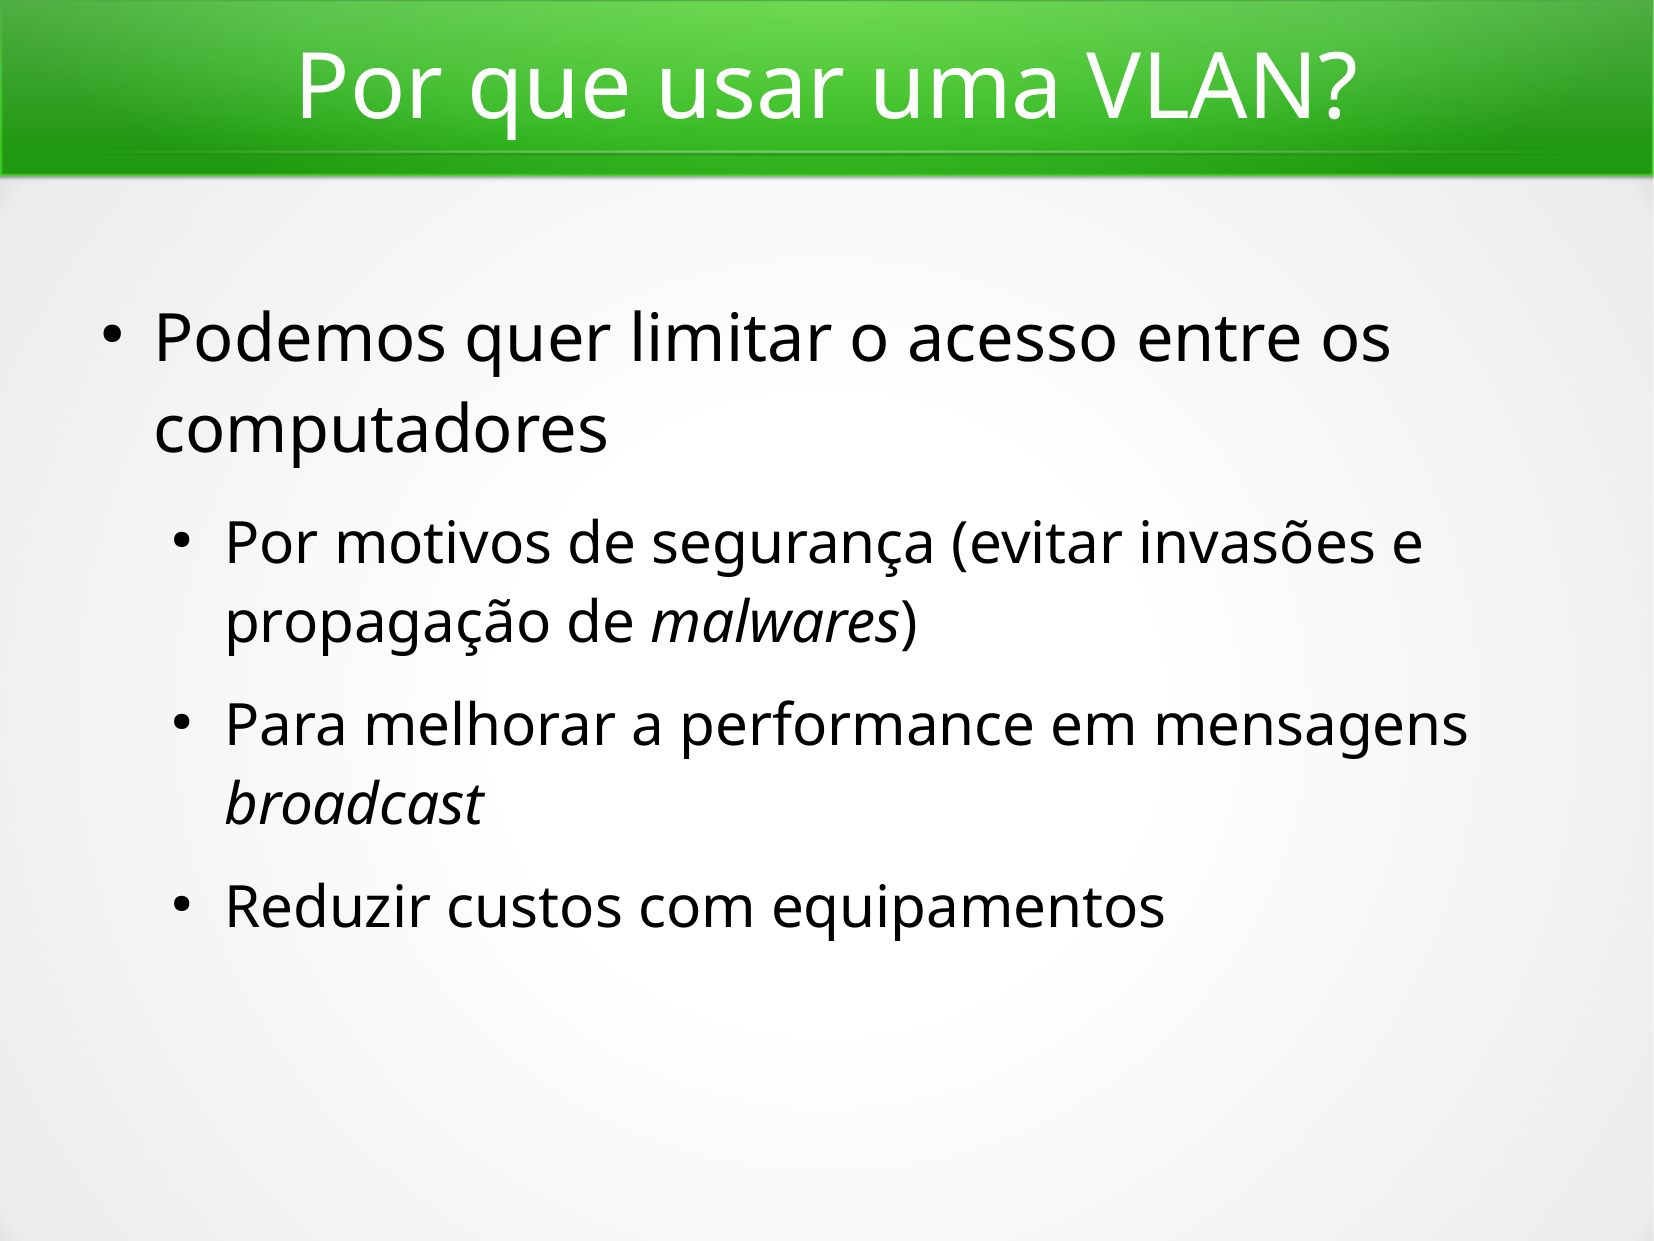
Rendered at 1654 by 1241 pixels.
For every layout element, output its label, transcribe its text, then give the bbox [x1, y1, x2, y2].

picture [0, 0, 1654, 1241]
title Por que usar uma VLAN? [82, 11, 1571, 154]
list Podemos quer limitar o acesso entre os computadores Por motivos de segurança (evitar invasões e propagação de malwares) Para melhorar a performance em mensagens broadcast Reduzir custos com equipamentos [82, 290, 1571, 1010]
